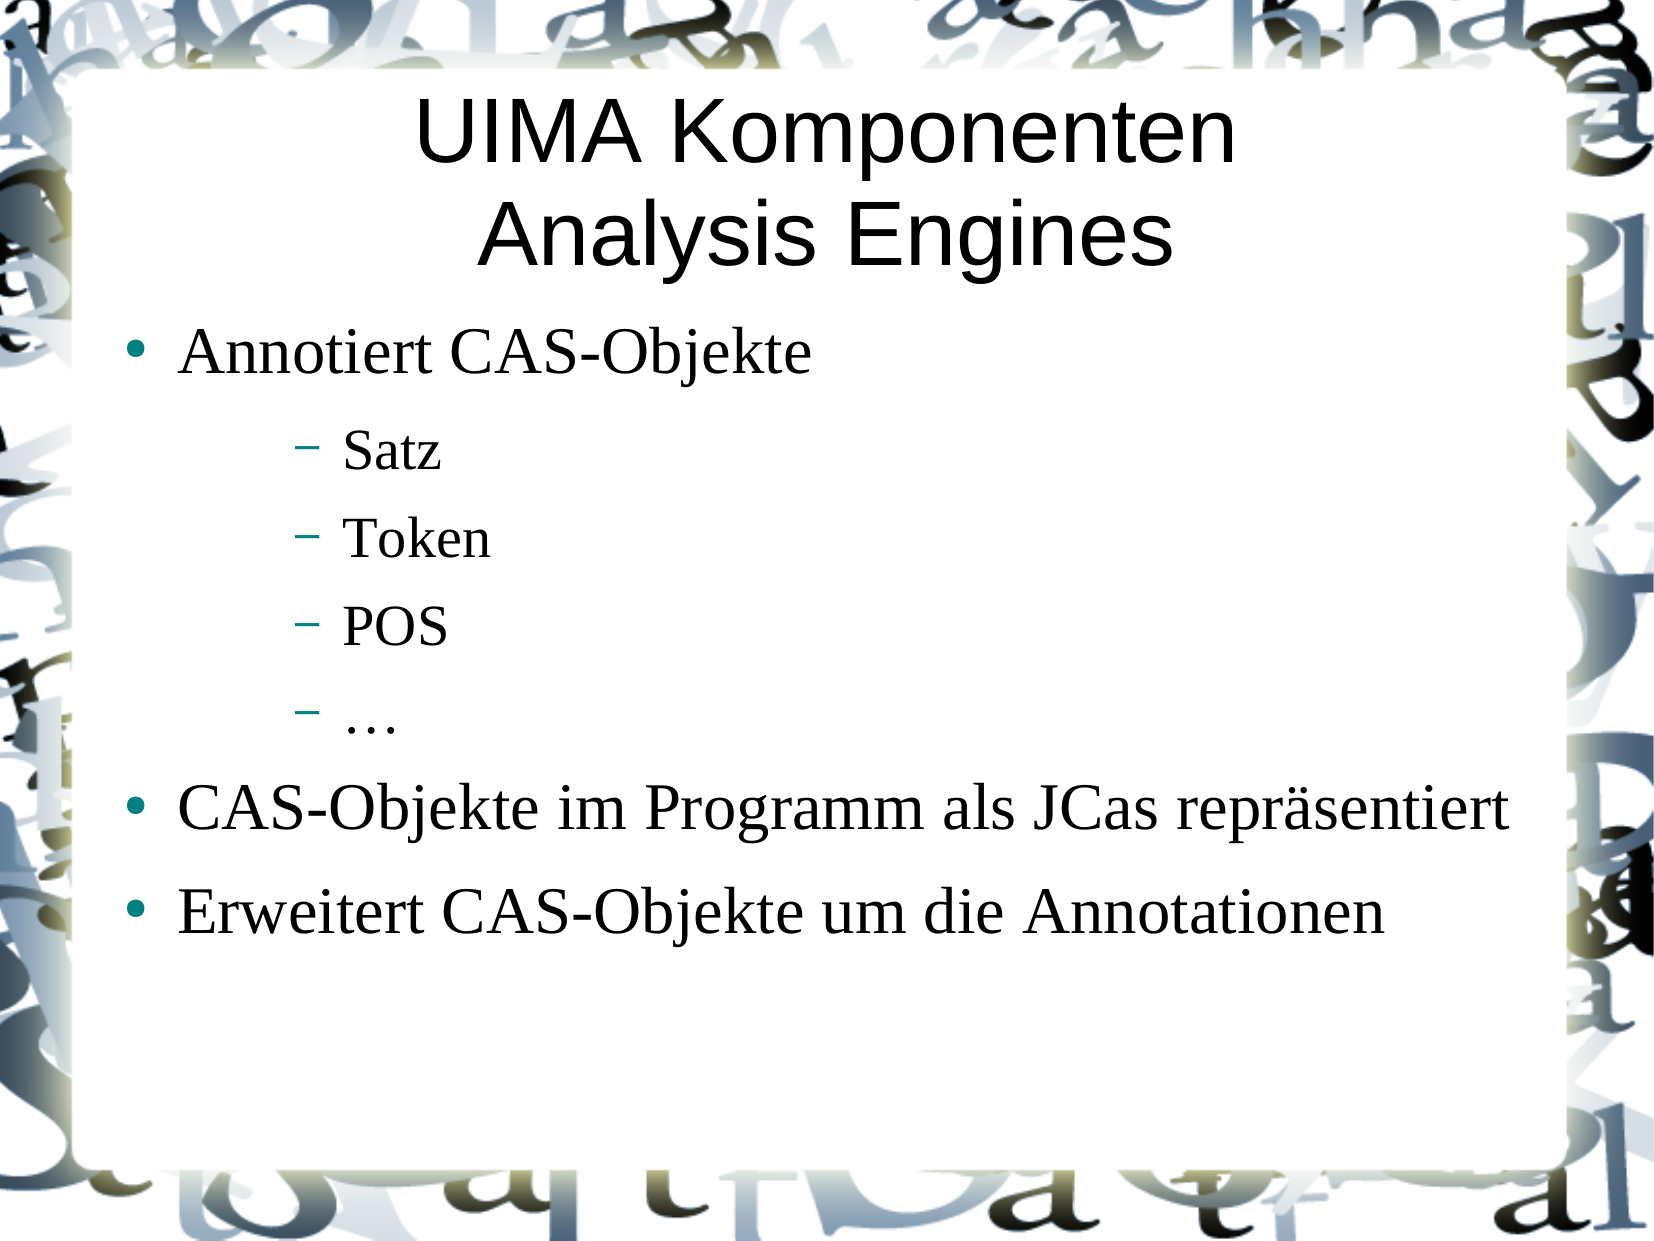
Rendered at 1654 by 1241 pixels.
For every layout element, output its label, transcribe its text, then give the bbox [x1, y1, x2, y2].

title UIMA Komponenten Analysis Engines [82, 78, 1571, 287]
picture [0, 0, 1654, 1241]
list Annotiert CAS-Objekte Satz Token POS … CAS-Objekte im Programm als JCas repräsentiert Erweitert CAS-Objekte um die Annotationen [106, 313, 1530, 1034]
